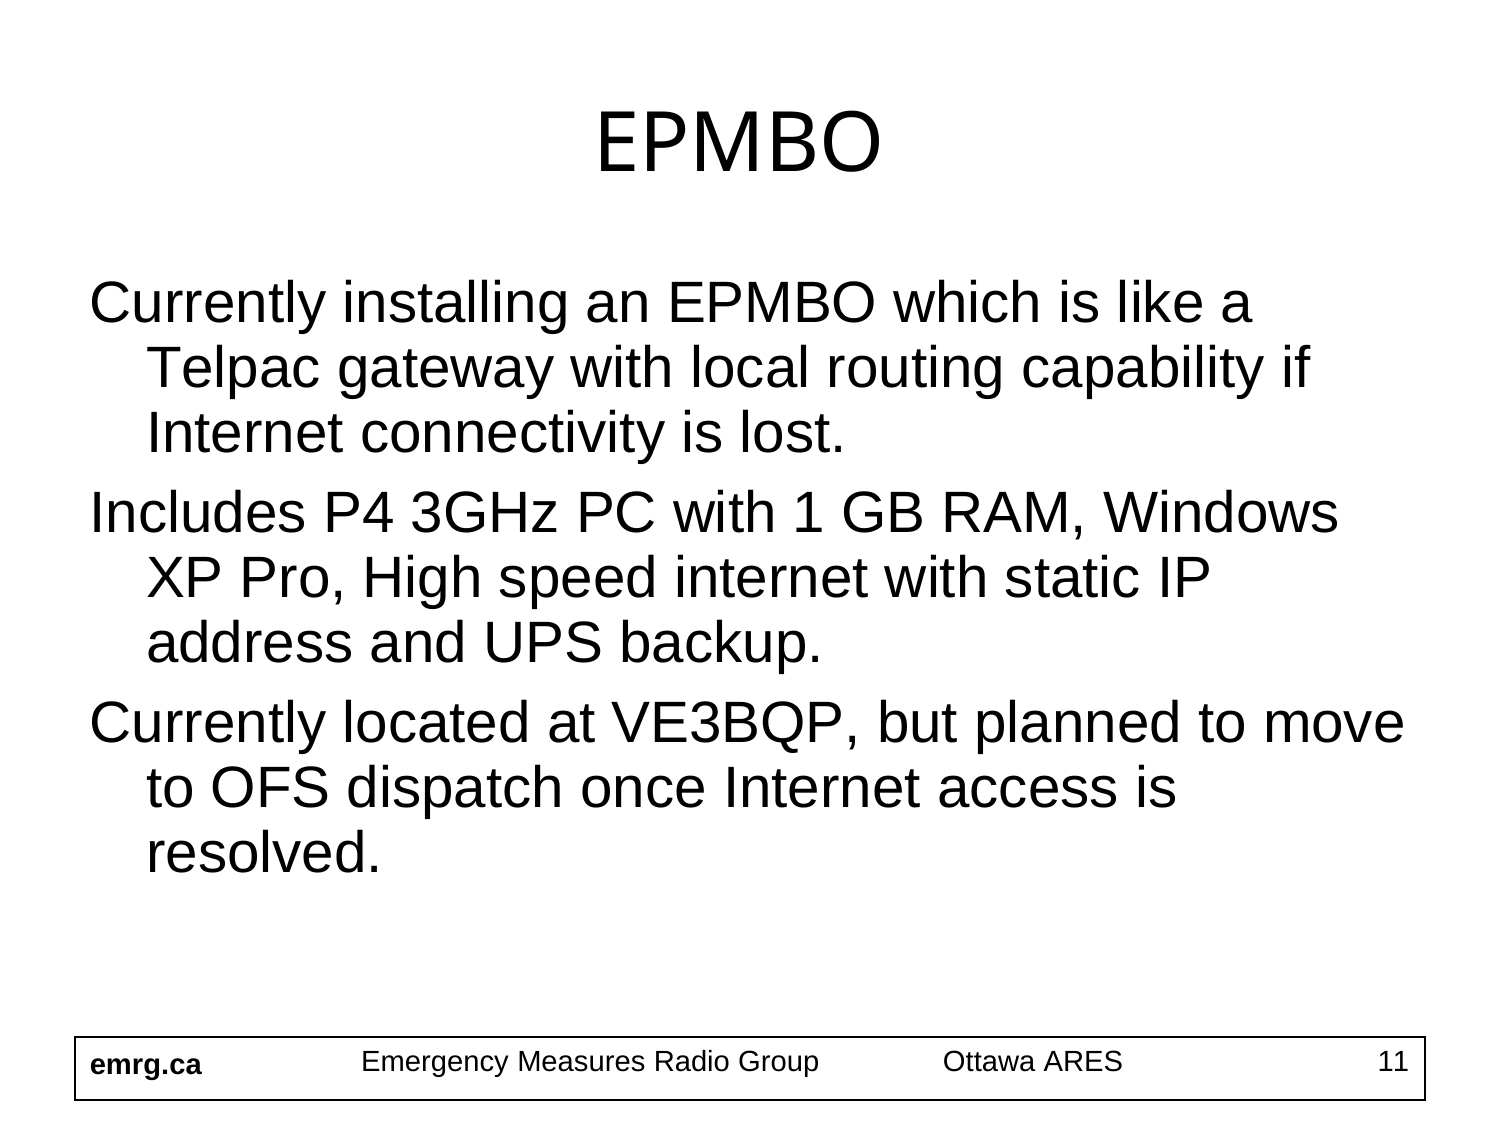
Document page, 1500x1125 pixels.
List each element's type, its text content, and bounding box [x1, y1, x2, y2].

list Currently installing an EPMBO which is like a Telpac gateway with local routing capability if Internet connectivity is lost. Includes P4 3GHz PC with 1 GB RAM, Windows XP Pro, High speed internet with static IP address and UPS backup. Currently located at VE3BQP, but planned to move to OFS dispatch once Internet access is resolved. [75, 262, 1426, 1006]
title EPMBO [75, 45, 1426, 233]
